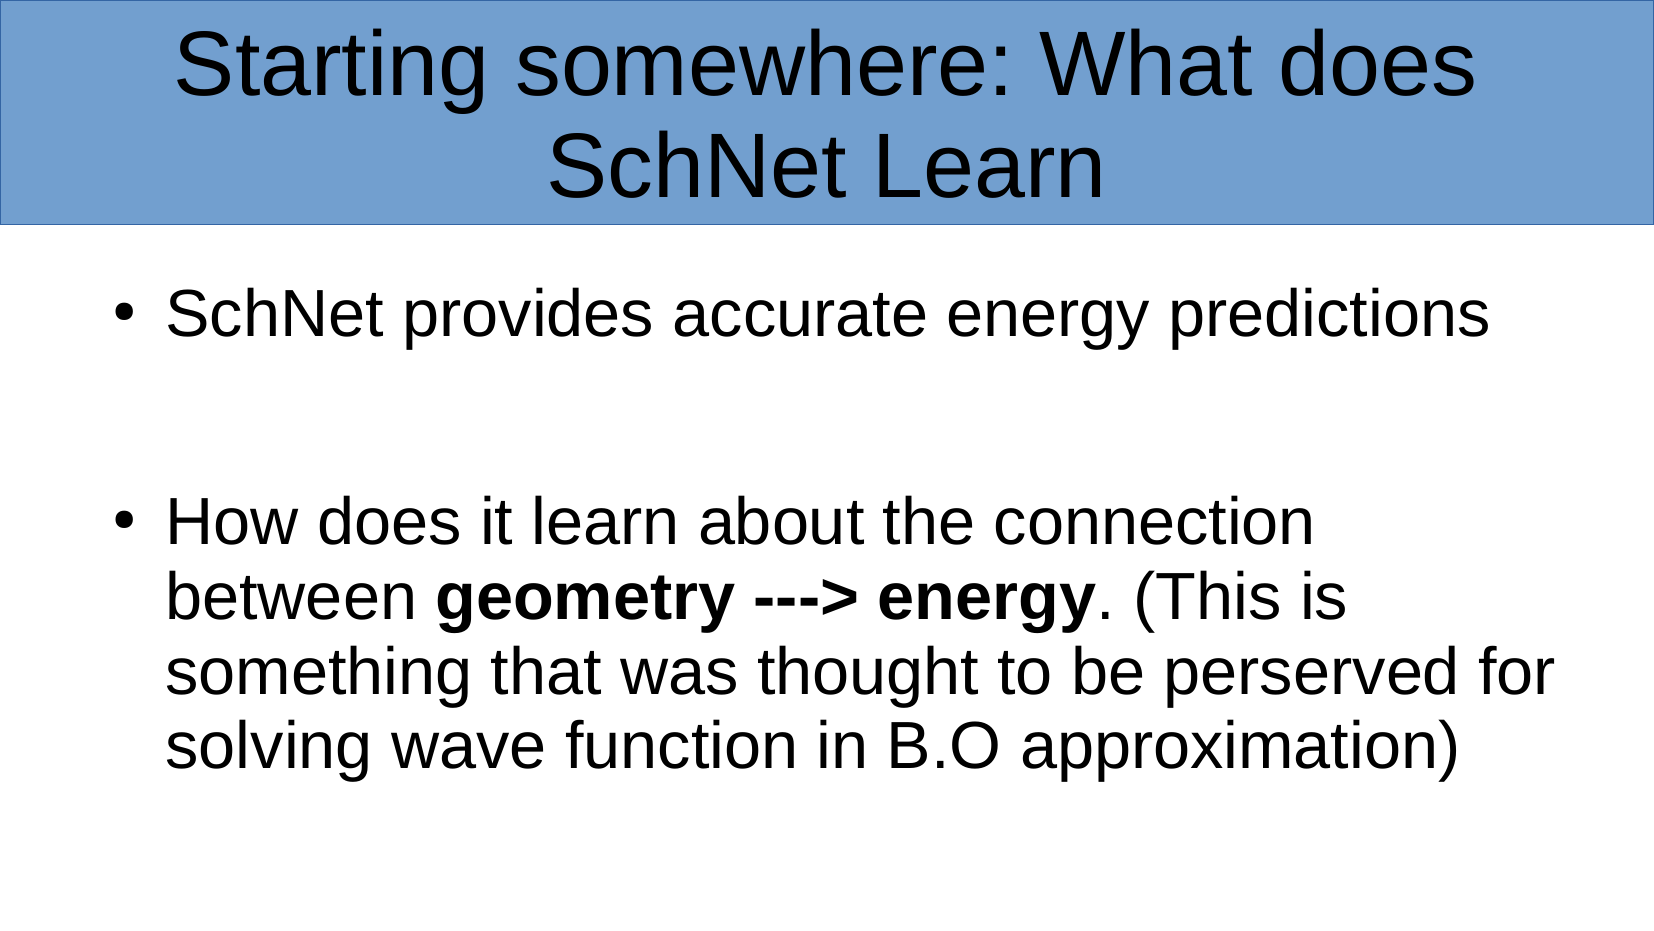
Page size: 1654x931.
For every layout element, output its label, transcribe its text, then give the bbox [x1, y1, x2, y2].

text_box [0, 0, 1654, 225]
list SchNet provides accurate energy predictions How does it learn about the connection between geometry ---> energy. (This is something that was thought to be perserved for solving wave function in B.O approximation) [94, 275, 1583, 815]
title Starting somewhere: What does SchNet Learn [82, 12, 1571, 218]
